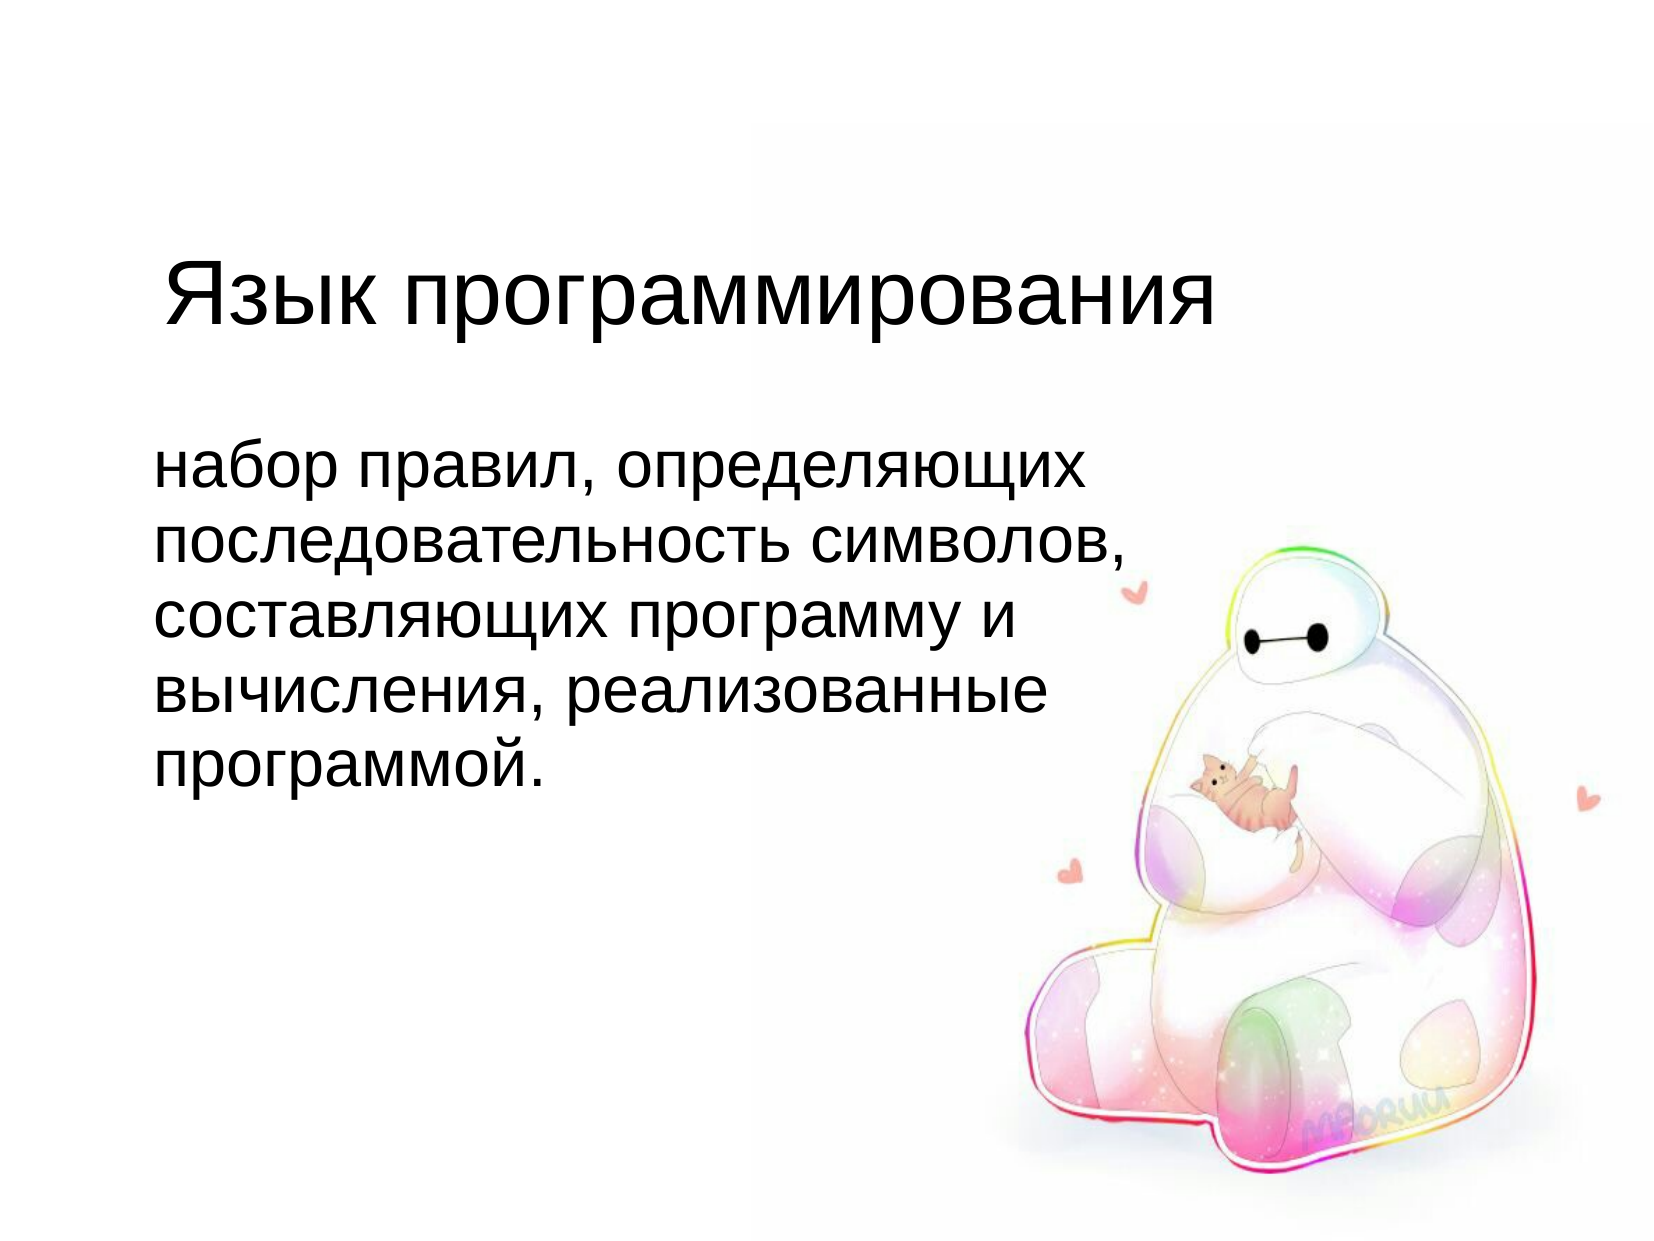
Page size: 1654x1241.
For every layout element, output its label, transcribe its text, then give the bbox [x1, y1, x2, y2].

subtitle набор правил, определяющих последовательность символов, составляющих программу и вычисления, реализованные программой. [153, 389, 1217, 839]
title Язык программирования [153, 188, 1229, 397]
picture [751, 123, 1654, 1241]
